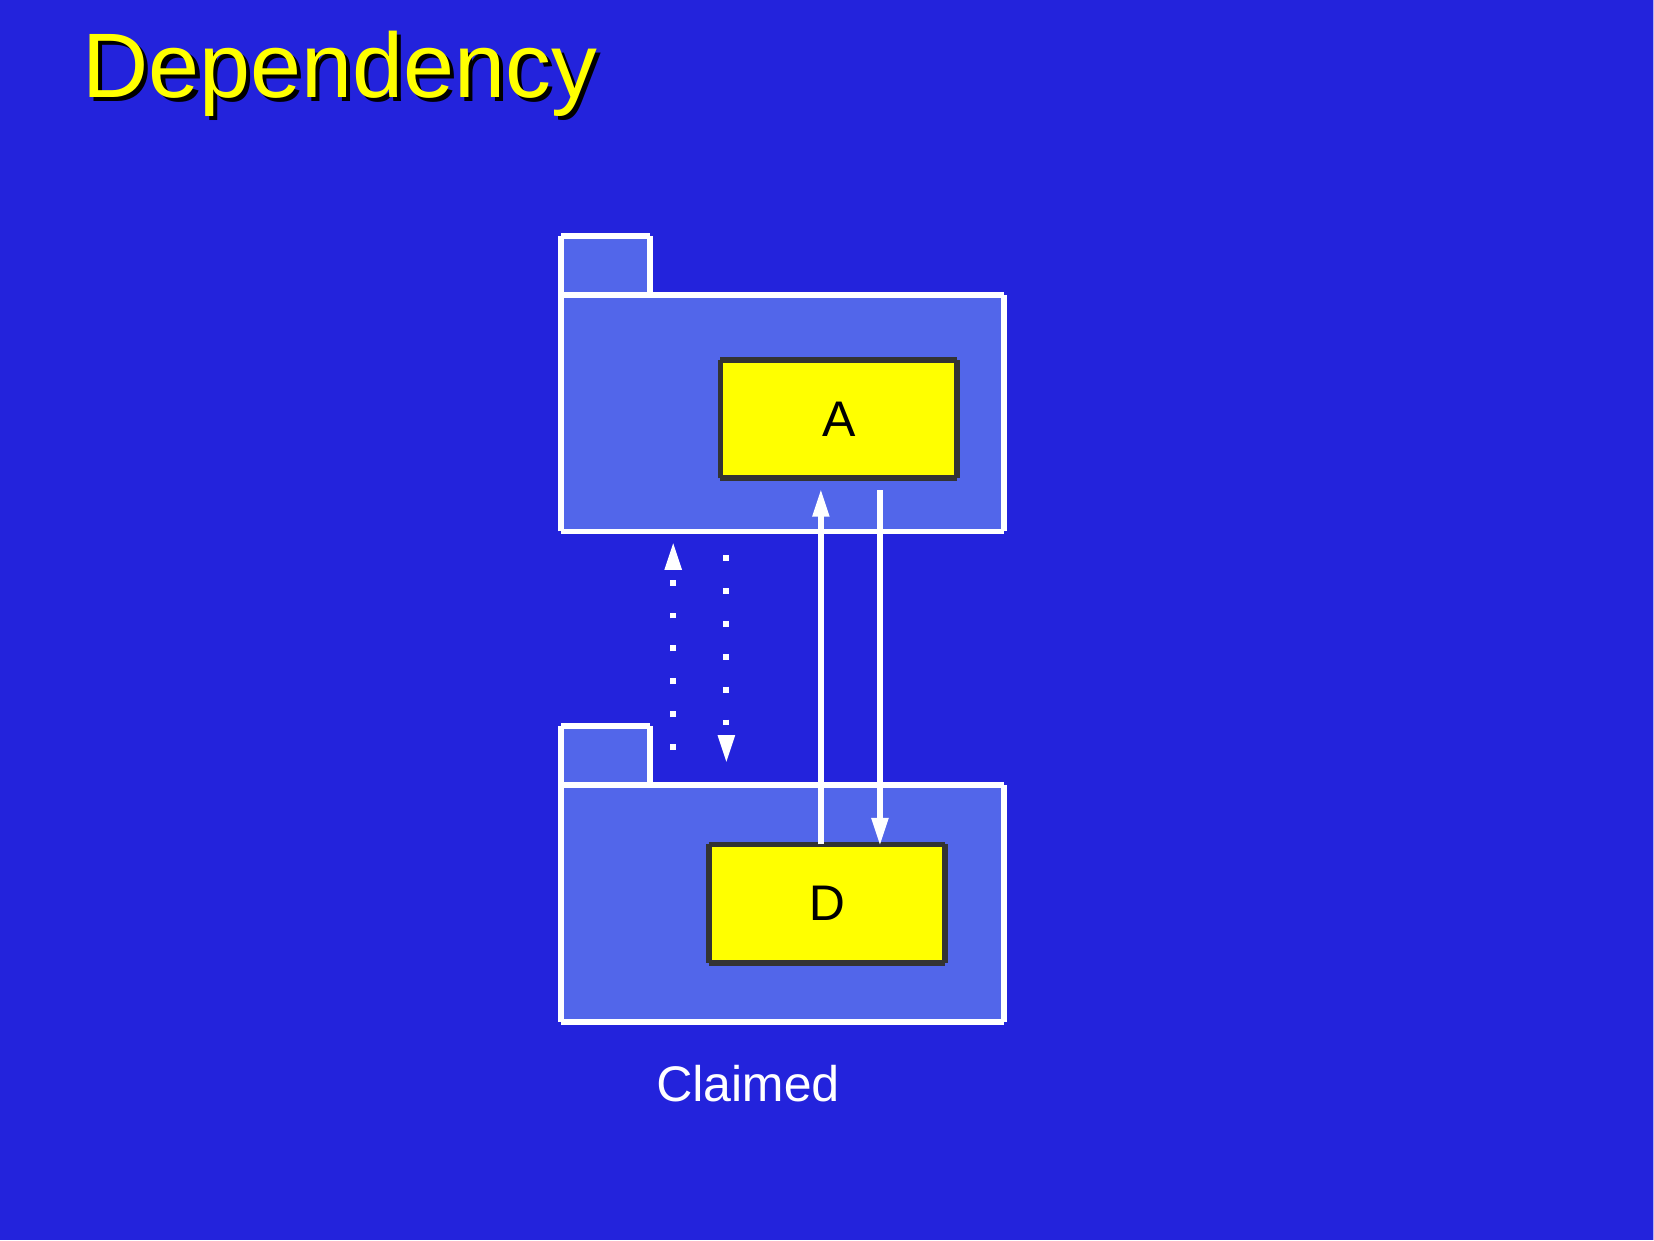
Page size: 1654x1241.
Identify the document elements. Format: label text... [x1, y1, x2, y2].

title Dependency [82, 2, 1571, 130]
text_box A [720, 360, 957, 479]
text_box D [708, 844, 945, 963]
text_box [824, 785, 879, 844]
text_box [561, 236, 1004, 532]
text_box Claimed [641, 1049, 855, 1120]
text_box [561, 726, 1004, 1022]
